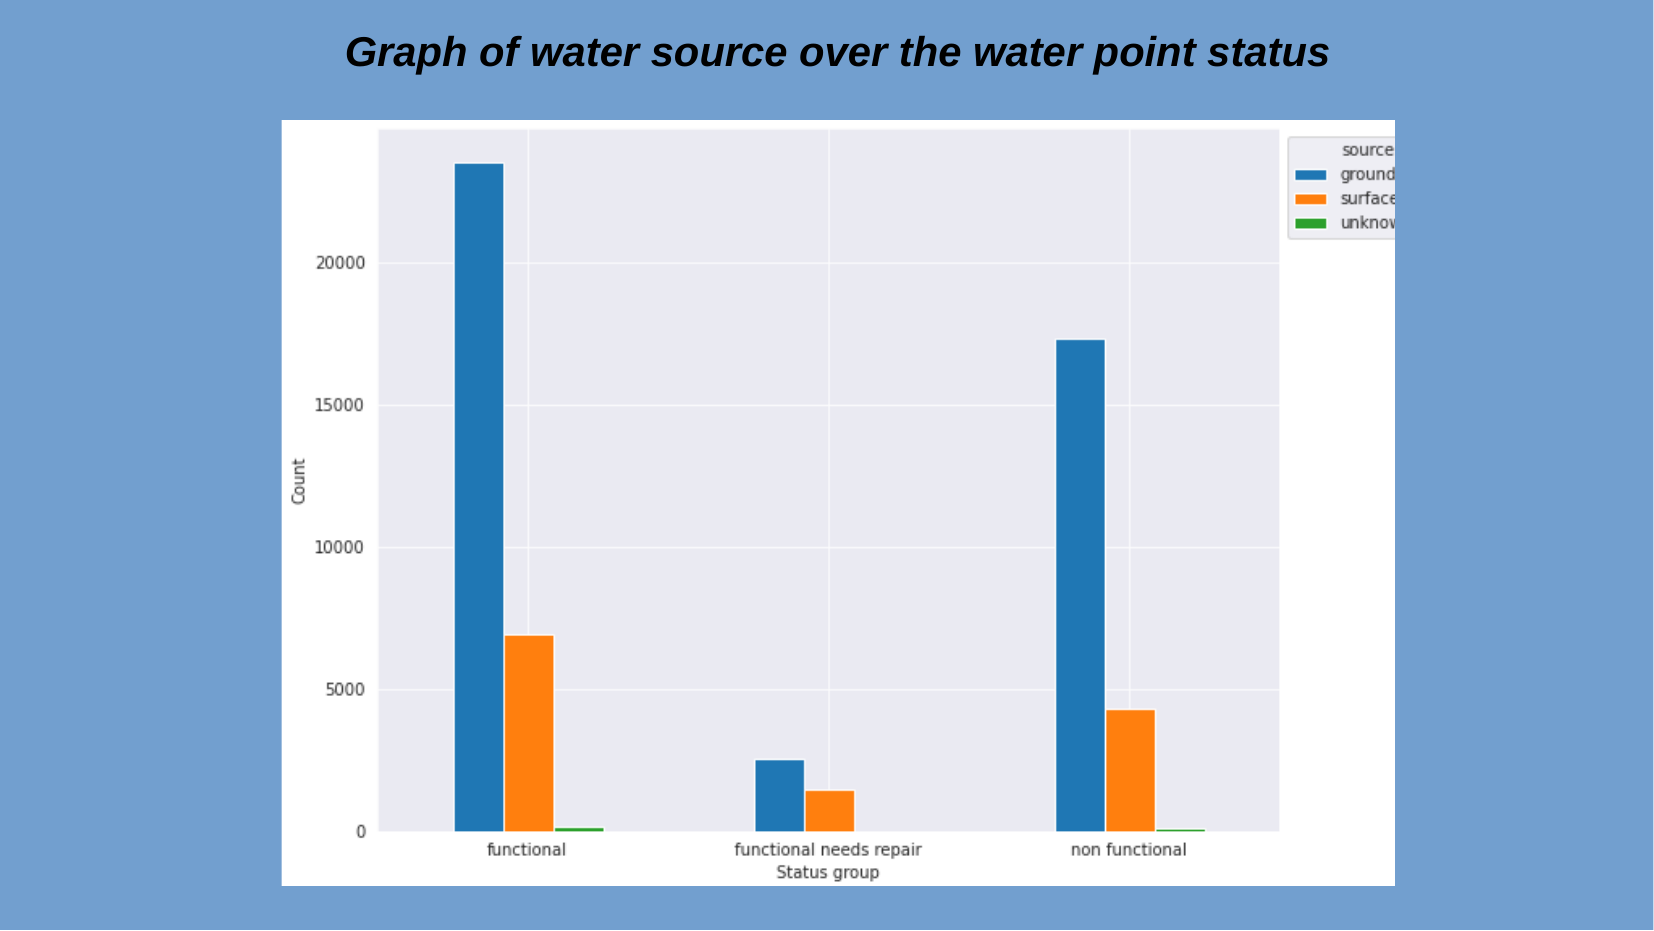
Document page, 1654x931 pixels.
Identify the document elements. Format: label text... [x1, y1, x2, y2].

picture [281, 120, 1396, 886]
text_box Graph of water source over the water point status [330, 21, 1351, 106]
